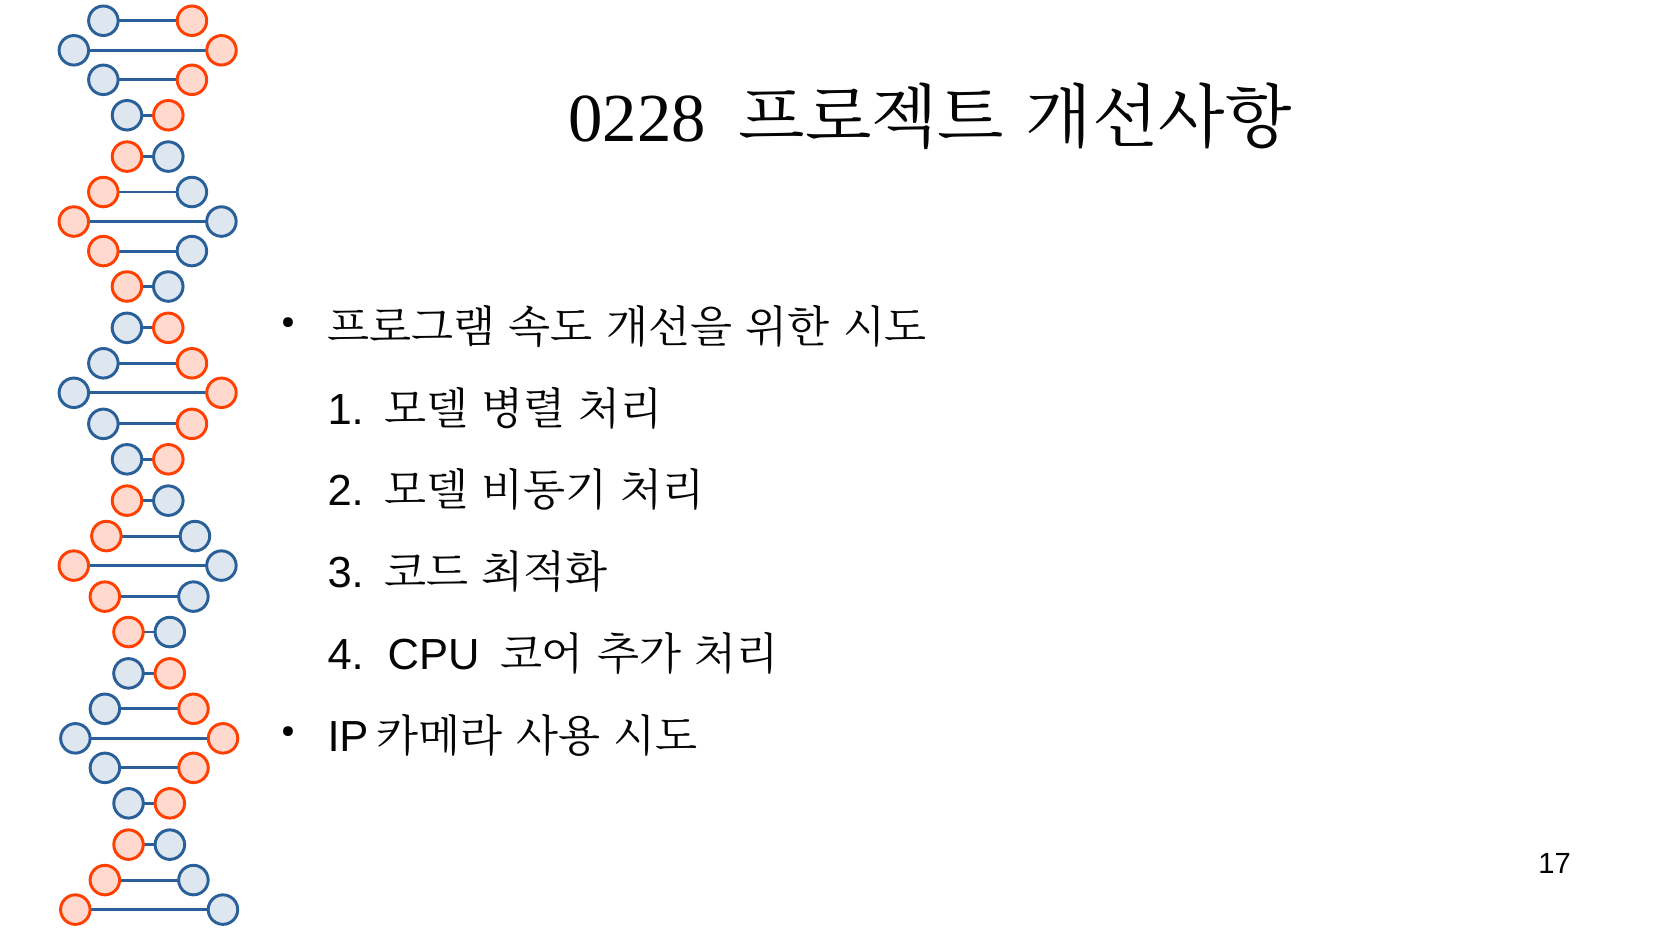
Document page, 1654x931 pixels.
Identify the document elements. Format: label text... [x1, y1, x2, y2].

list 프로그램 속도 개선을 위한 시도 1. 모델 병렬 처리 2. 모델 비동기 처리 3. 코드 최적화 4. CPU 코어 추가 처리 IP카메라 사용 시도 [265, 224, 1595, 764]
title 0228 프로젝트 개선사항 [265, 35, 1595, 189]
